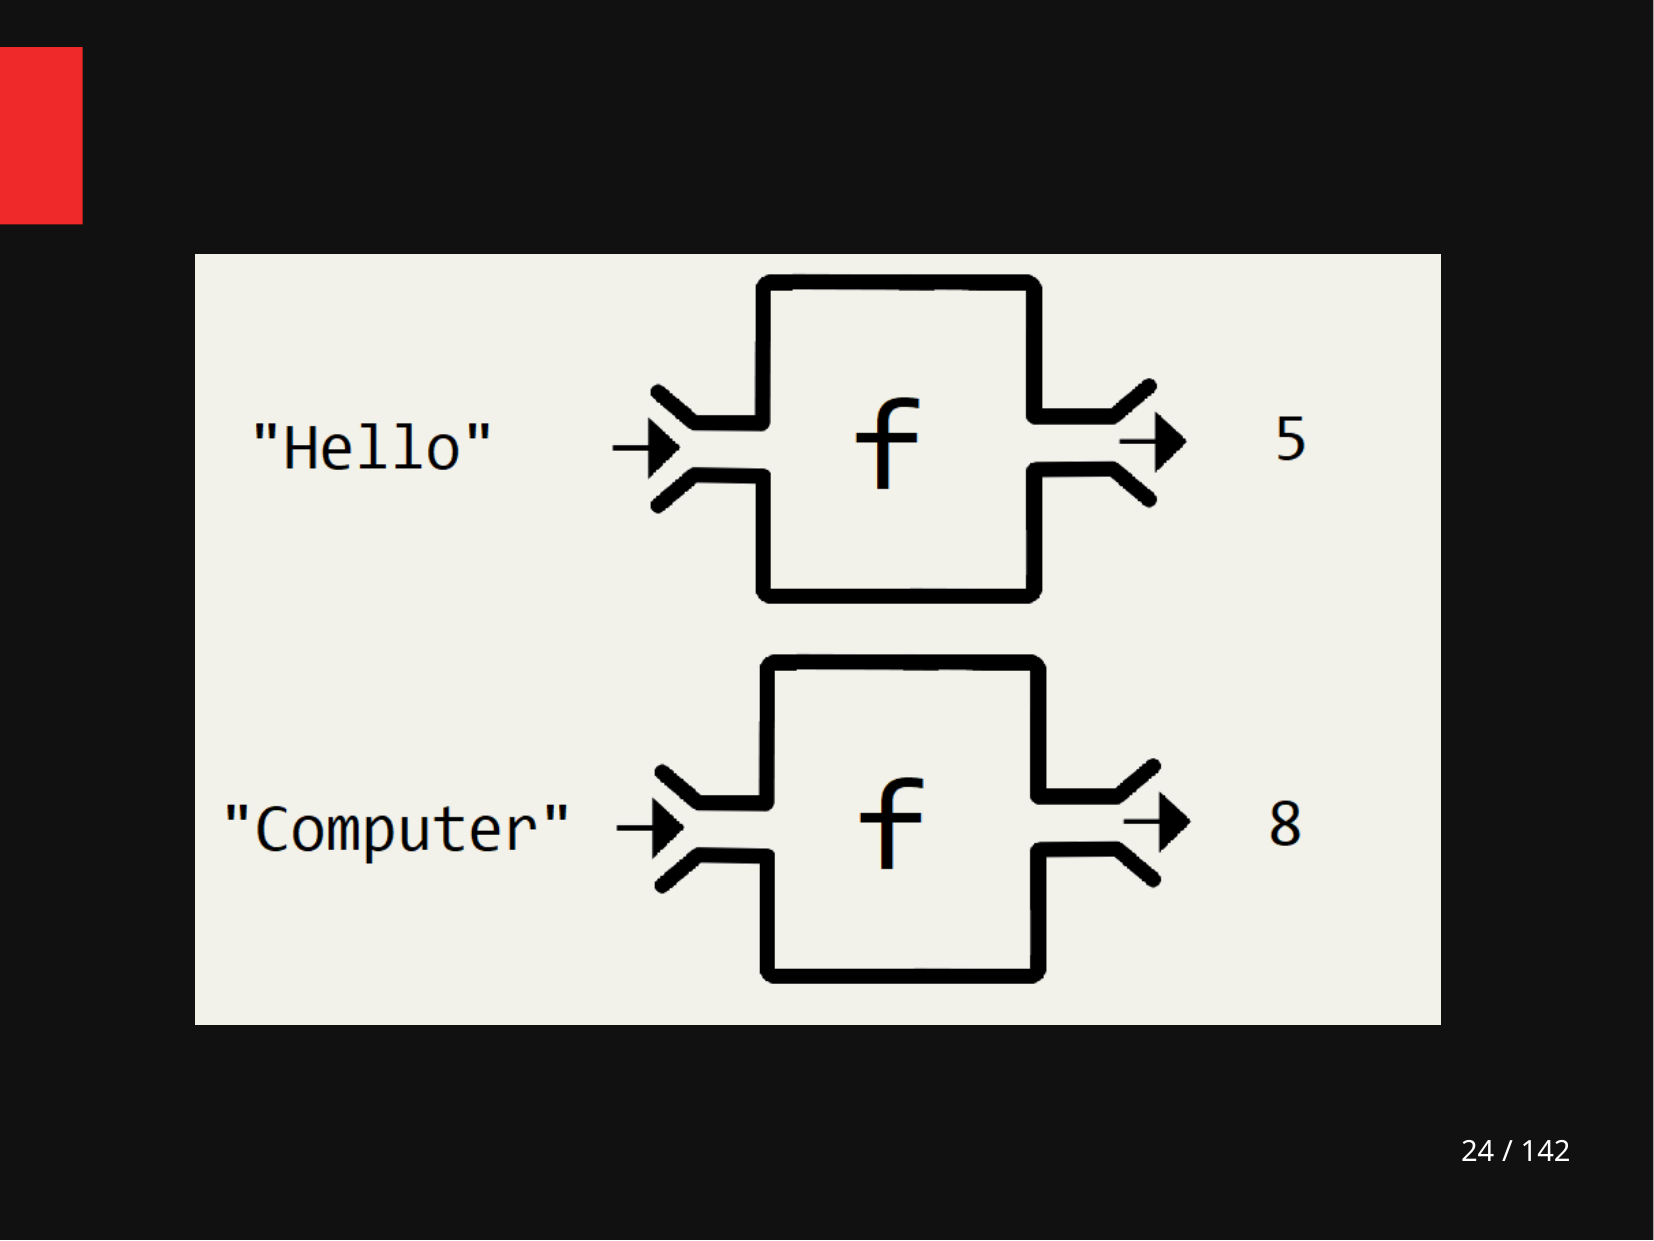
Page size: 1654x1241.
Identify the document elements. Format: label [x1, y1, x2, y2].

picture [195, 254, 1441, 1025]
